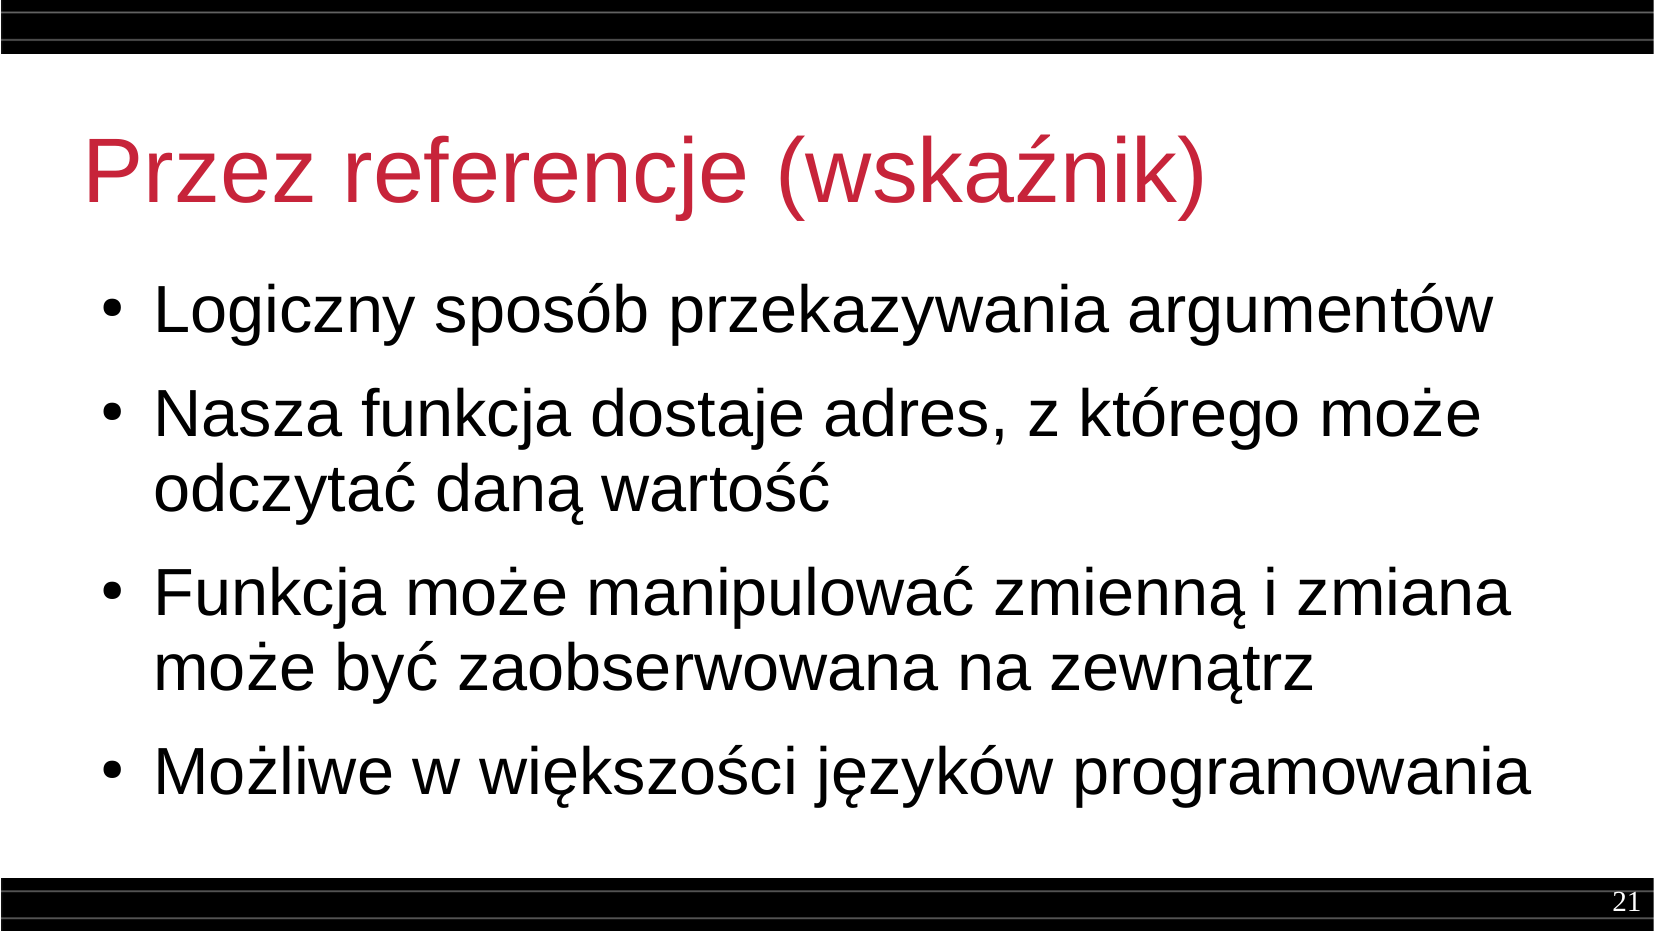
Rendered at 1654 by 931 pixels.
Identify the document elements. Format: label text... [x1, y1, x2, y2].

list Logiczny sposób przekazywania argumentów Nasza funkcja dostaje adres, z którego może odczytać daną wartość Funkcja może manipulować zmienną i zmiana może być zaobserwowana na zewnątrz Możliwe w większości języków programowania [82, 271, 1571, 857]
picture [1, 878, 1654, 931]
title Przez referencje (wskaźnik) [82, 92, 1571, 249]
picture [1, 0, 1654, 54]
